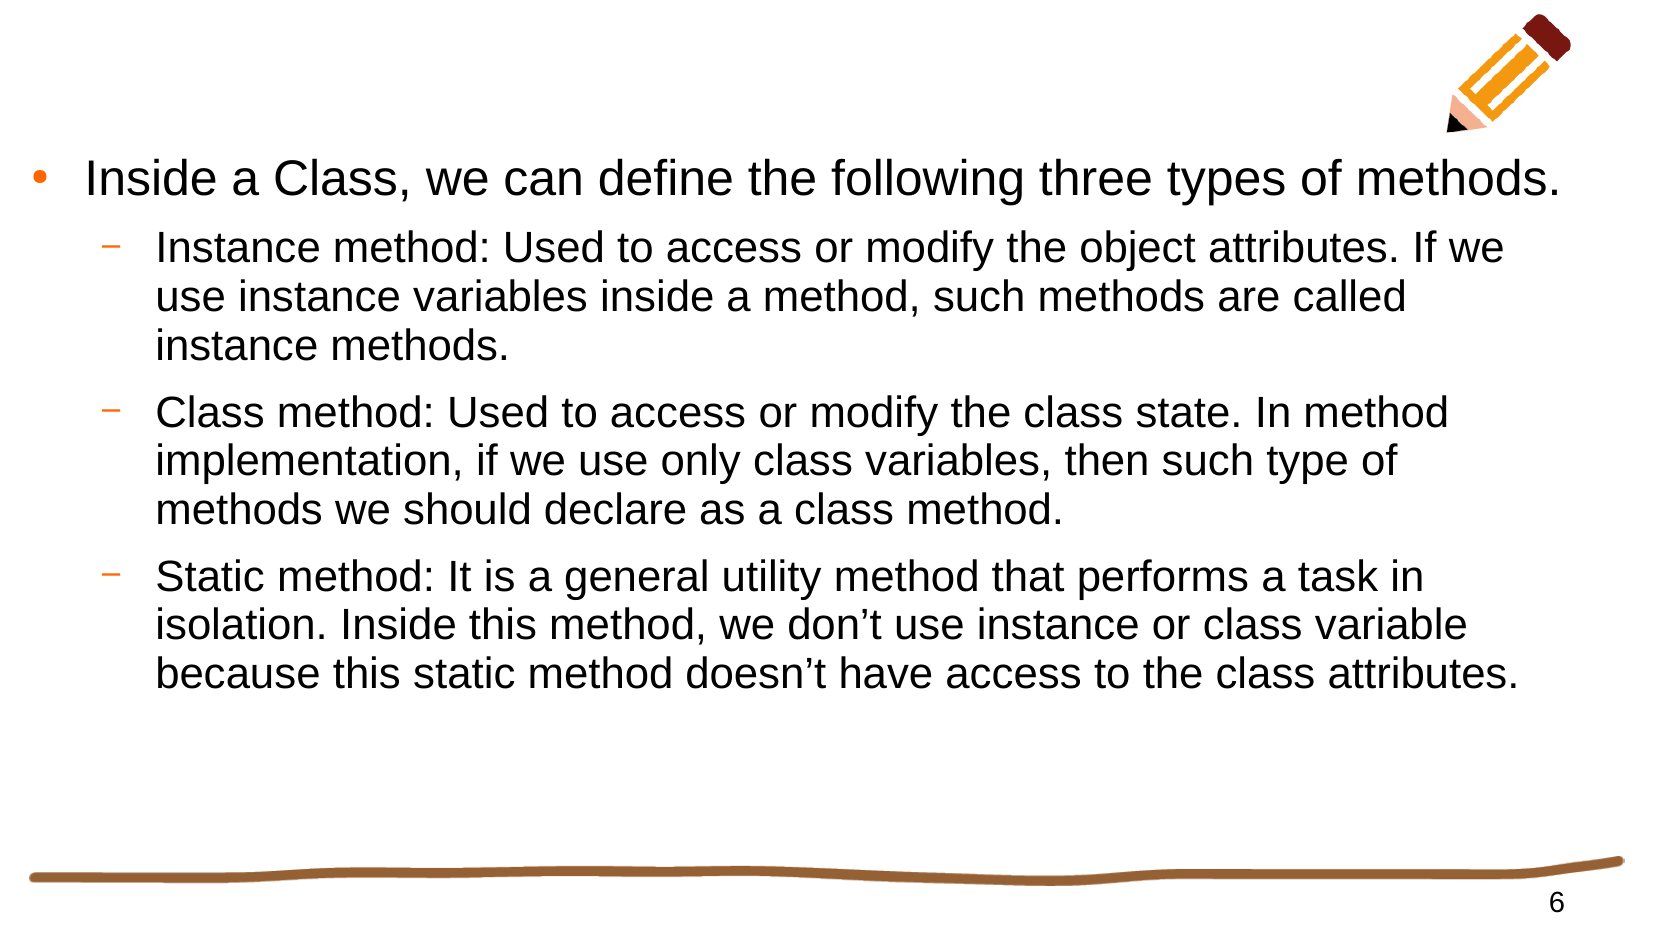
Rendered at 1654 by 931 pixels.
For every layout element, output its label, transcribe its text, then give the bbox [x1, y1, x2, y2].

picture [1446, 14, 1571, 133]
picture [29, 856, 1625, 886]
list Inside a Class, we can define the following three types of methods. Instance method: Used to access or modify the object attributes. If we use instance variables inside a method, such methods are called instance methods. Class method: Used to access or modify the class state. In method implementation, if we use only class variables, then such type of methods we should declare as a class method. Static method: It is a general utility method that performs a task in isolation. Inside this method, we don’t use instance or class variable because this static method doesn’t have access to the class attributes. [13, 150, 1576, 826]
